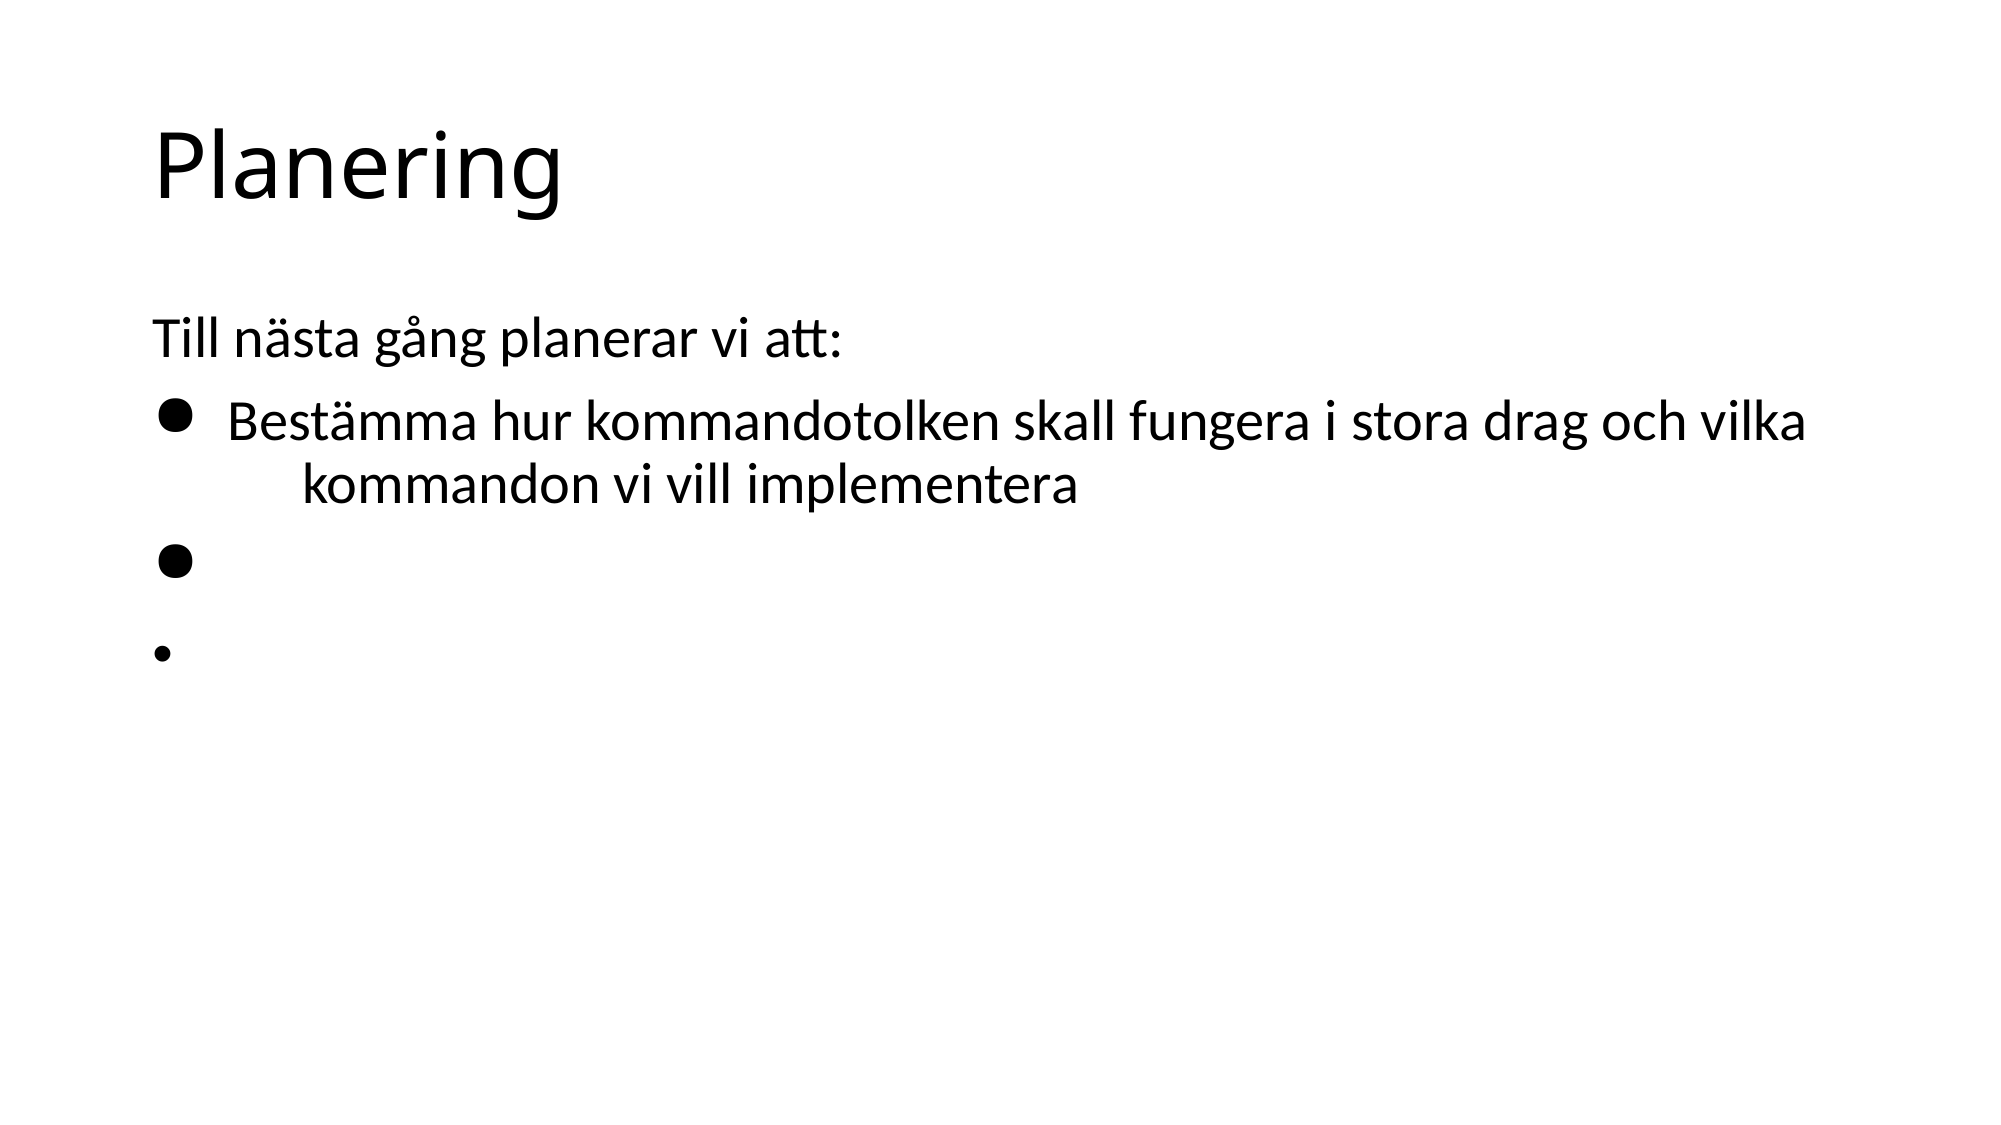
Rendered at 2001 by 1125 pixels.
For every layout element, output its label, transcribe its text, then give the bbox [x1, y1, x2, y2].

title Planering [137, 59, 1863, 278]
list Till nästa gång planerar vi att: Bestämma hur kommandotolken skall fungera i stora drag och vilka kommandon vi vill implementera [137, 299, 1863, 1014]
